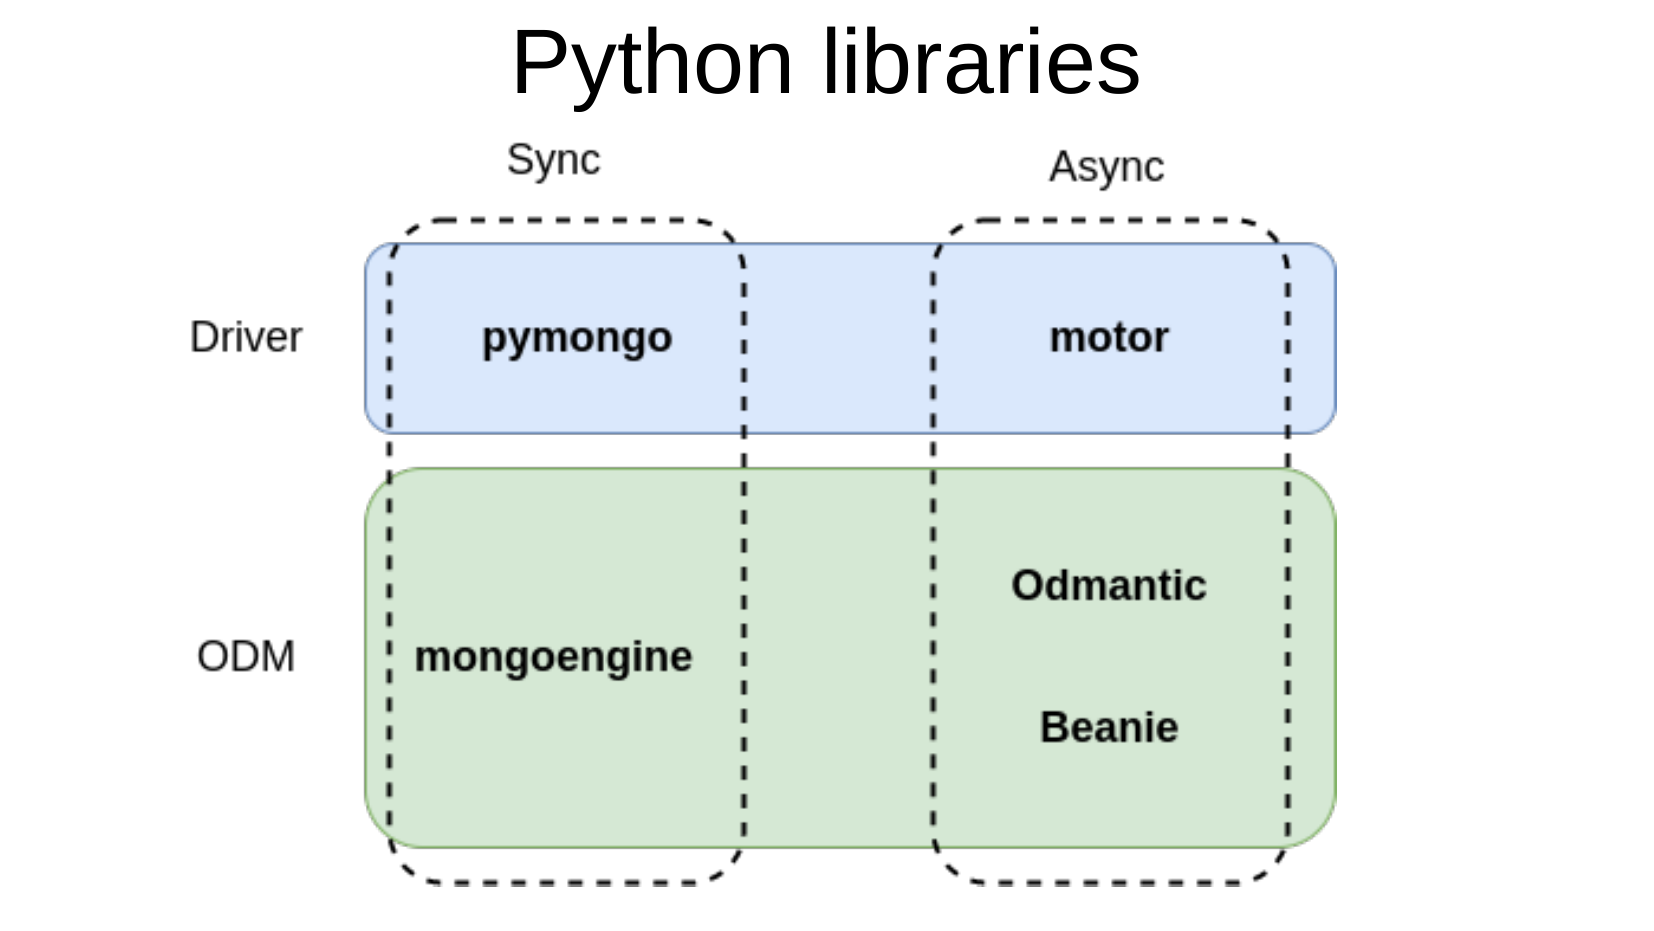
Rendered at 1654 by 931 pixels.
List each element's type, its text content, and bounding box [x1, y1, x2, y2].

picture [176, 125, 1337, 887]
title Python libraries [82, 0, 1571, 140]
